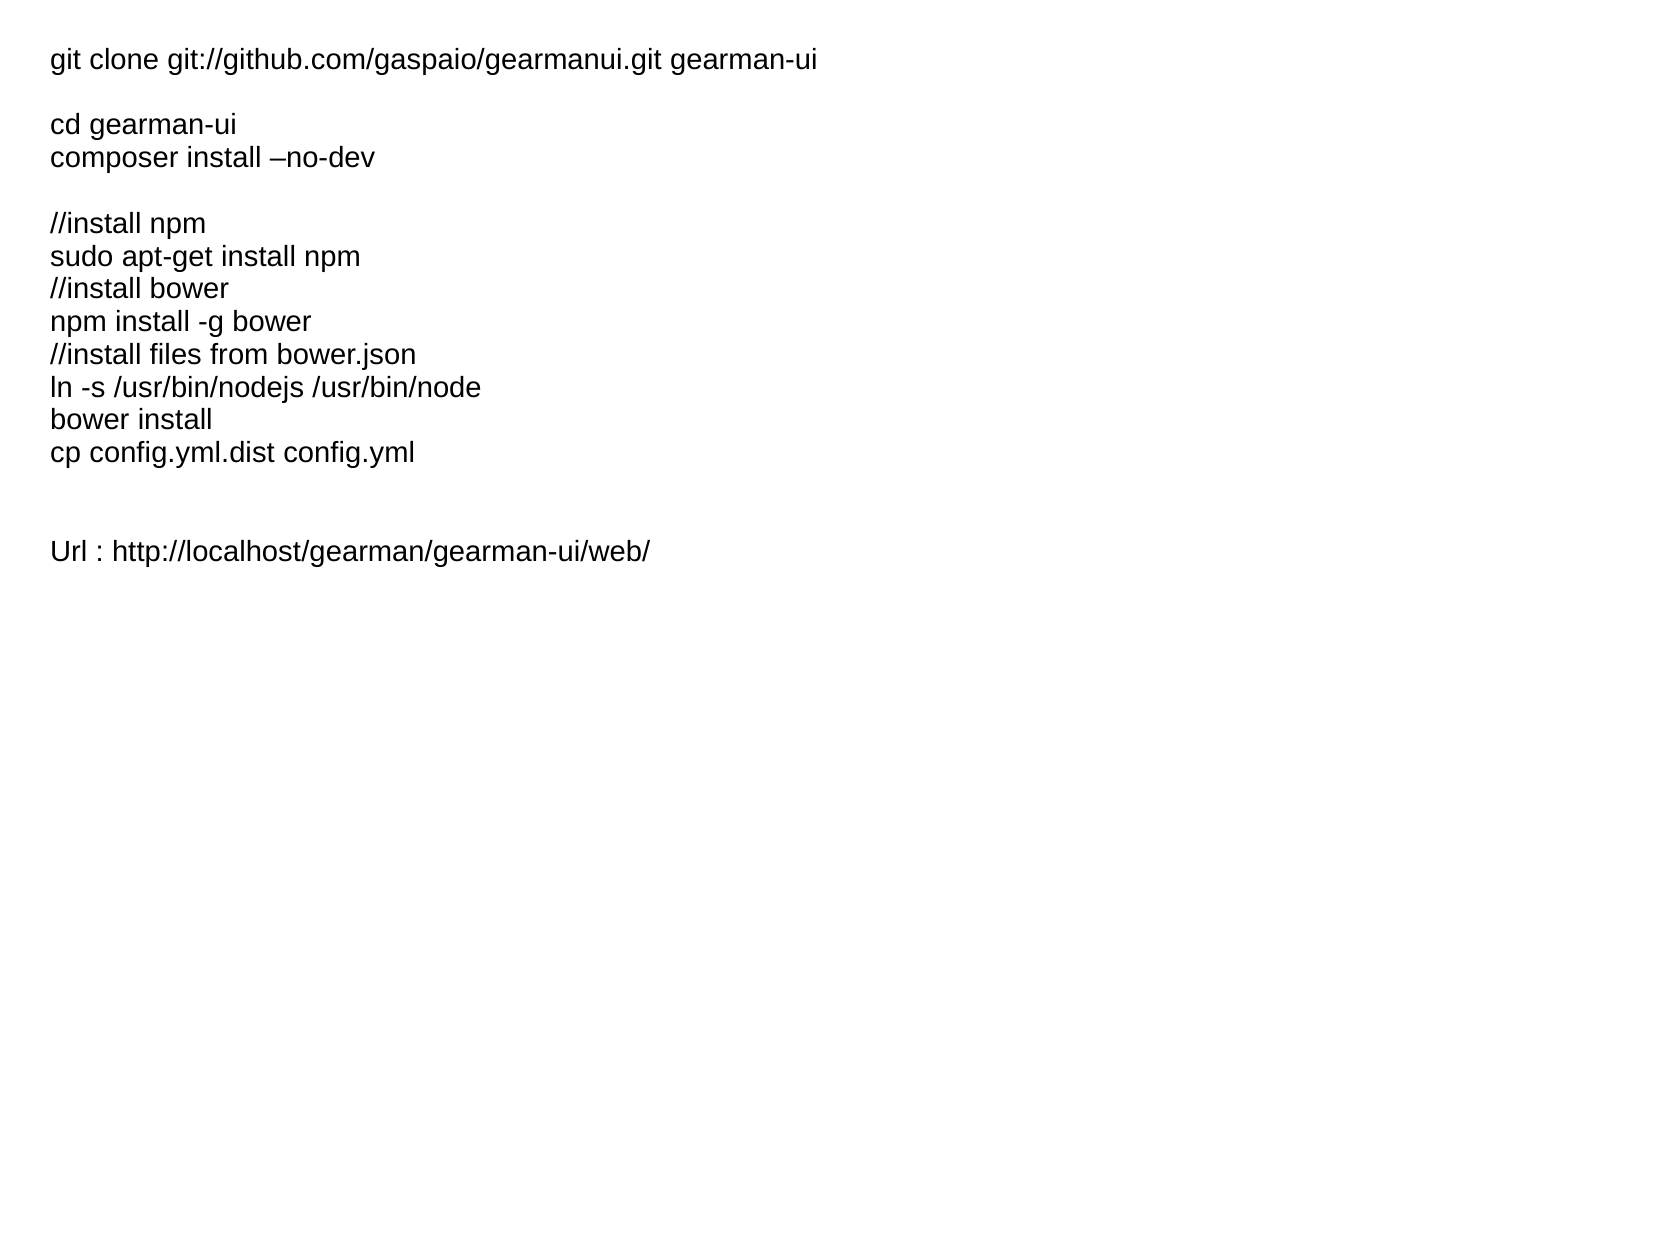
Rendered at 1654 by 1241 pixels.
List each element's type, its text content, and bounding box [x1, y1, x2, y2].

text_box git clone git://github.com/gaspaio/gearmanui.git gearman-ui cd gearman-ui composer install –no-dev //install npm sudo apt-get install npm //install bower npm install -g bower //install files from bower.json ln -s /usr/bin/nodejs /usr/bin/node bower install cp config.yml.dist config.yml Url : http://localhost/gearman/gearman-ui/web/ [35, 35, 1512, 1205]
